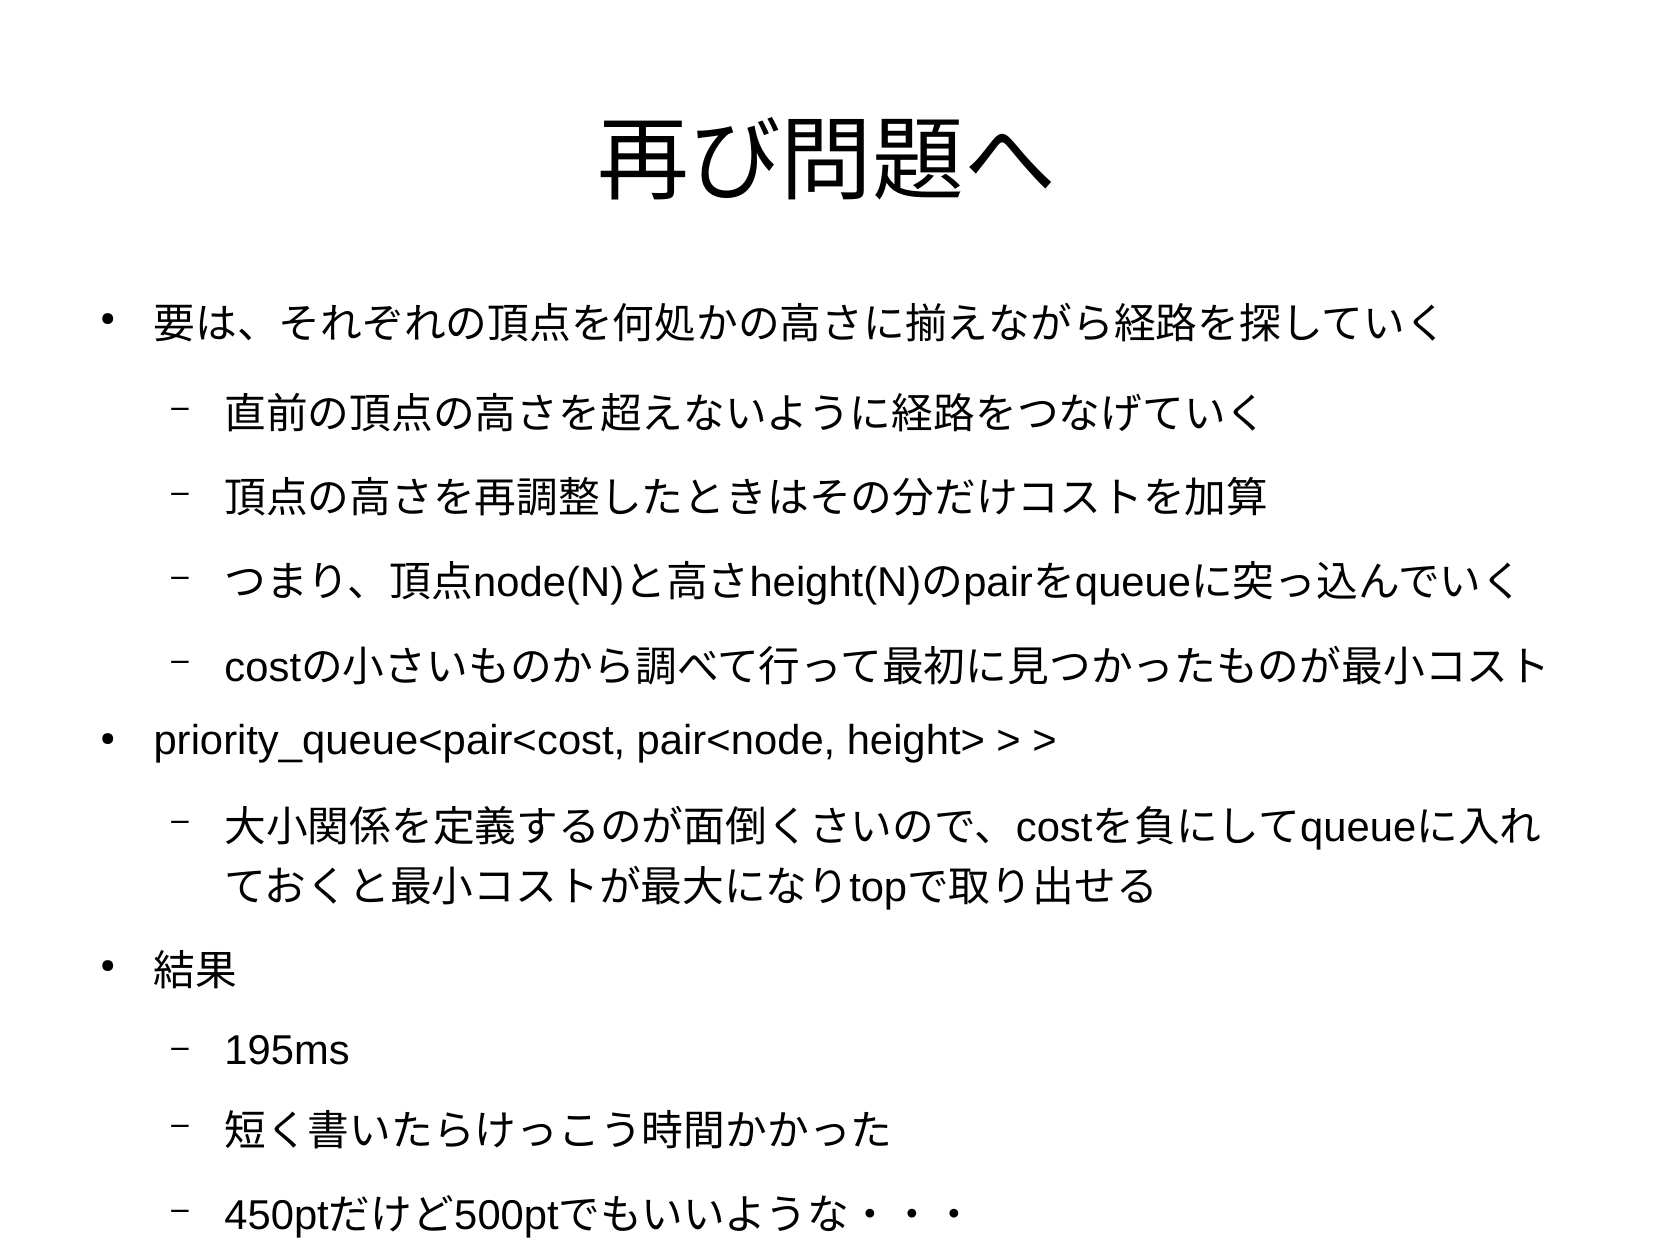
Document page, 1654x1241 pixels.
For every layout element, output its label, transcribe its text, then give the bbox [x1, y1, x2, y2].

title 再び問題へ [82, 49, 1571, 257]
list 要は、それぞれの頂点を何処かの高さに揃えながら経路を探していく 直前の頂点の高さを超えないように経路をつなげていく 頂点の高さを再調整したときはその分だけコストを加算 つまり、頂点node(N)と高さheight(N)のpairをqueueに突っ込んでいく costの小さいものから調べて行って最初に見つかったものが最小コスト priority_queue<pair<cost, pair<node, height> > > 大小関係を定義するのが面倒くさいので、costを負にしてqueueに入れておくと最小コストが最大になりtopで取り出せる 結果 195ms 短く書いたらけっこう時間かかった 450ptだけど500ptでもいいような・・・ [82, 290, 1571, 1109]
